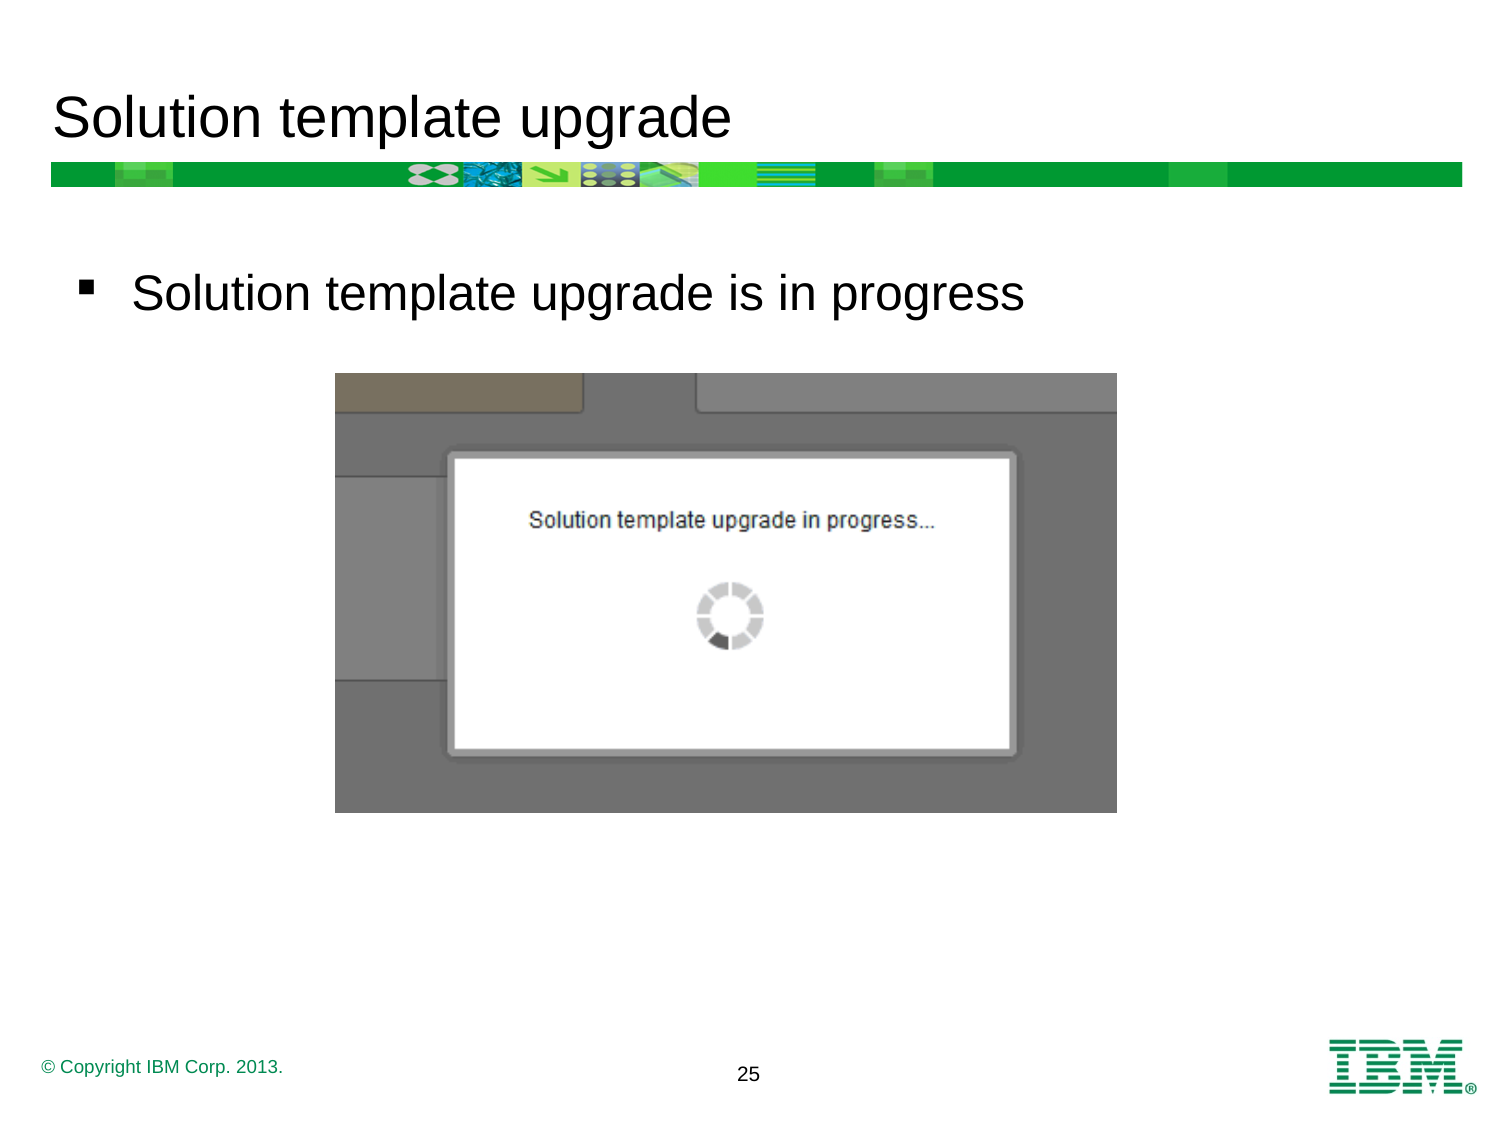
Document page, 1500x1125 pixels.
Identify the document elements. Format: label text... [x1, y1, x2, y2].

picture [50, 161, 1463, 189]
title Solution template upgrade [37, 45, 1388, 188]
picture [335, 373, 1117, 814]
picture [1327, 1037, 1479, 1096]
list Solution template upgrade is in progress [75, 262, 1426, 1006]
